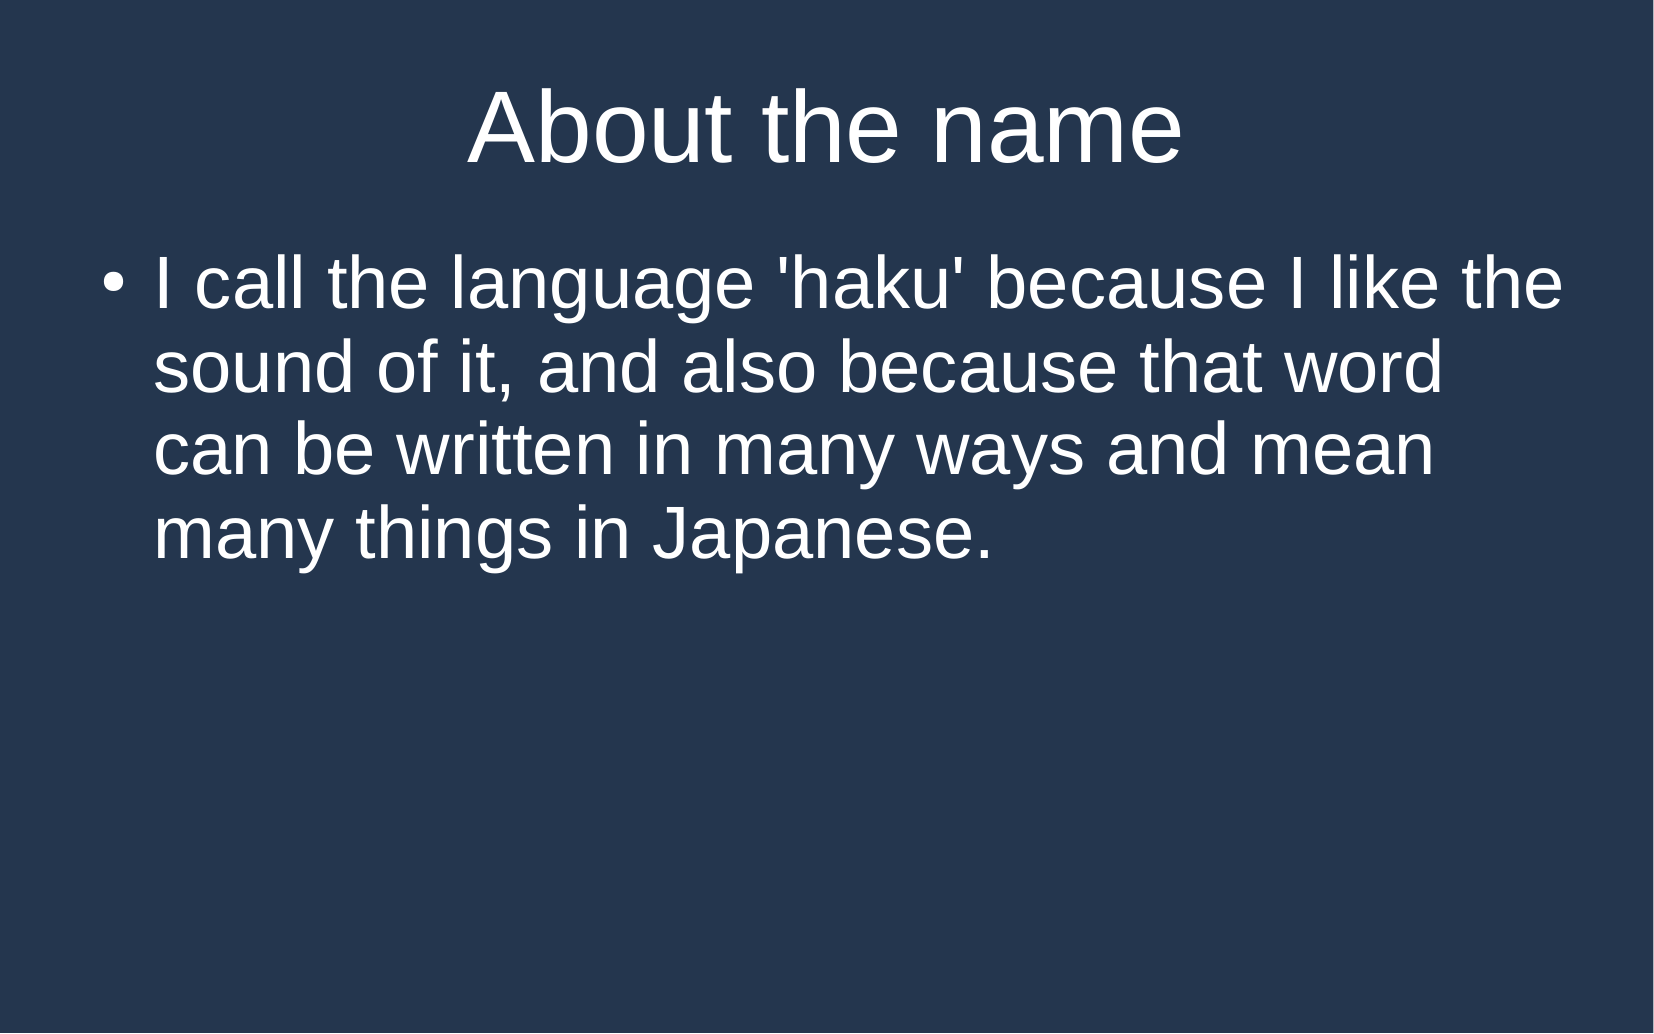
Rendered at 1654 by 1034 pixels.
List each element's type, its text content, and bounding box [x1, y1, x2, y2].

title About the name [82, 41, 1571, 214]
list I call the language 'haku' because I like the sound of it, and also because that word can be written in many ways and mean many things in Japanese. [82, 241, 1571, 842]
